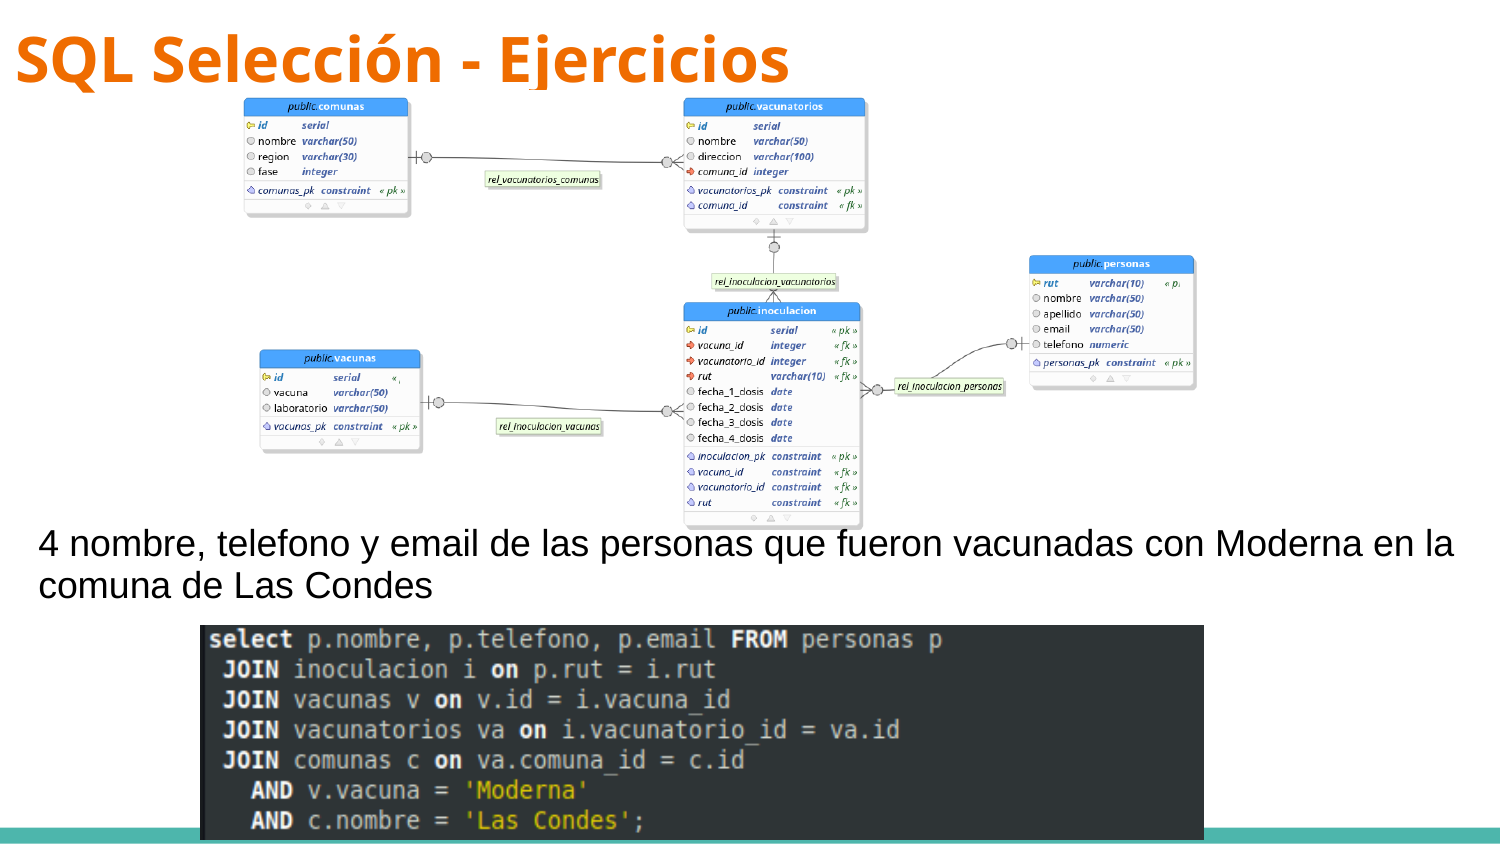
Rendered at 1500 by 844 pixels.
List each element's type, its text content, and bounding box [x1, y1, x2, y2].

text_box 4 nombre, telefono y email de las personas que fueron vacunadas con Moderna en la comuna de Las Condes [23, 515, 1500, 615]
title SQL Selección - Ejercicios [0, 0, 1398, 116]
picture [236, 90, 1205, 515]
picture [200, 625, 1204, 840]
